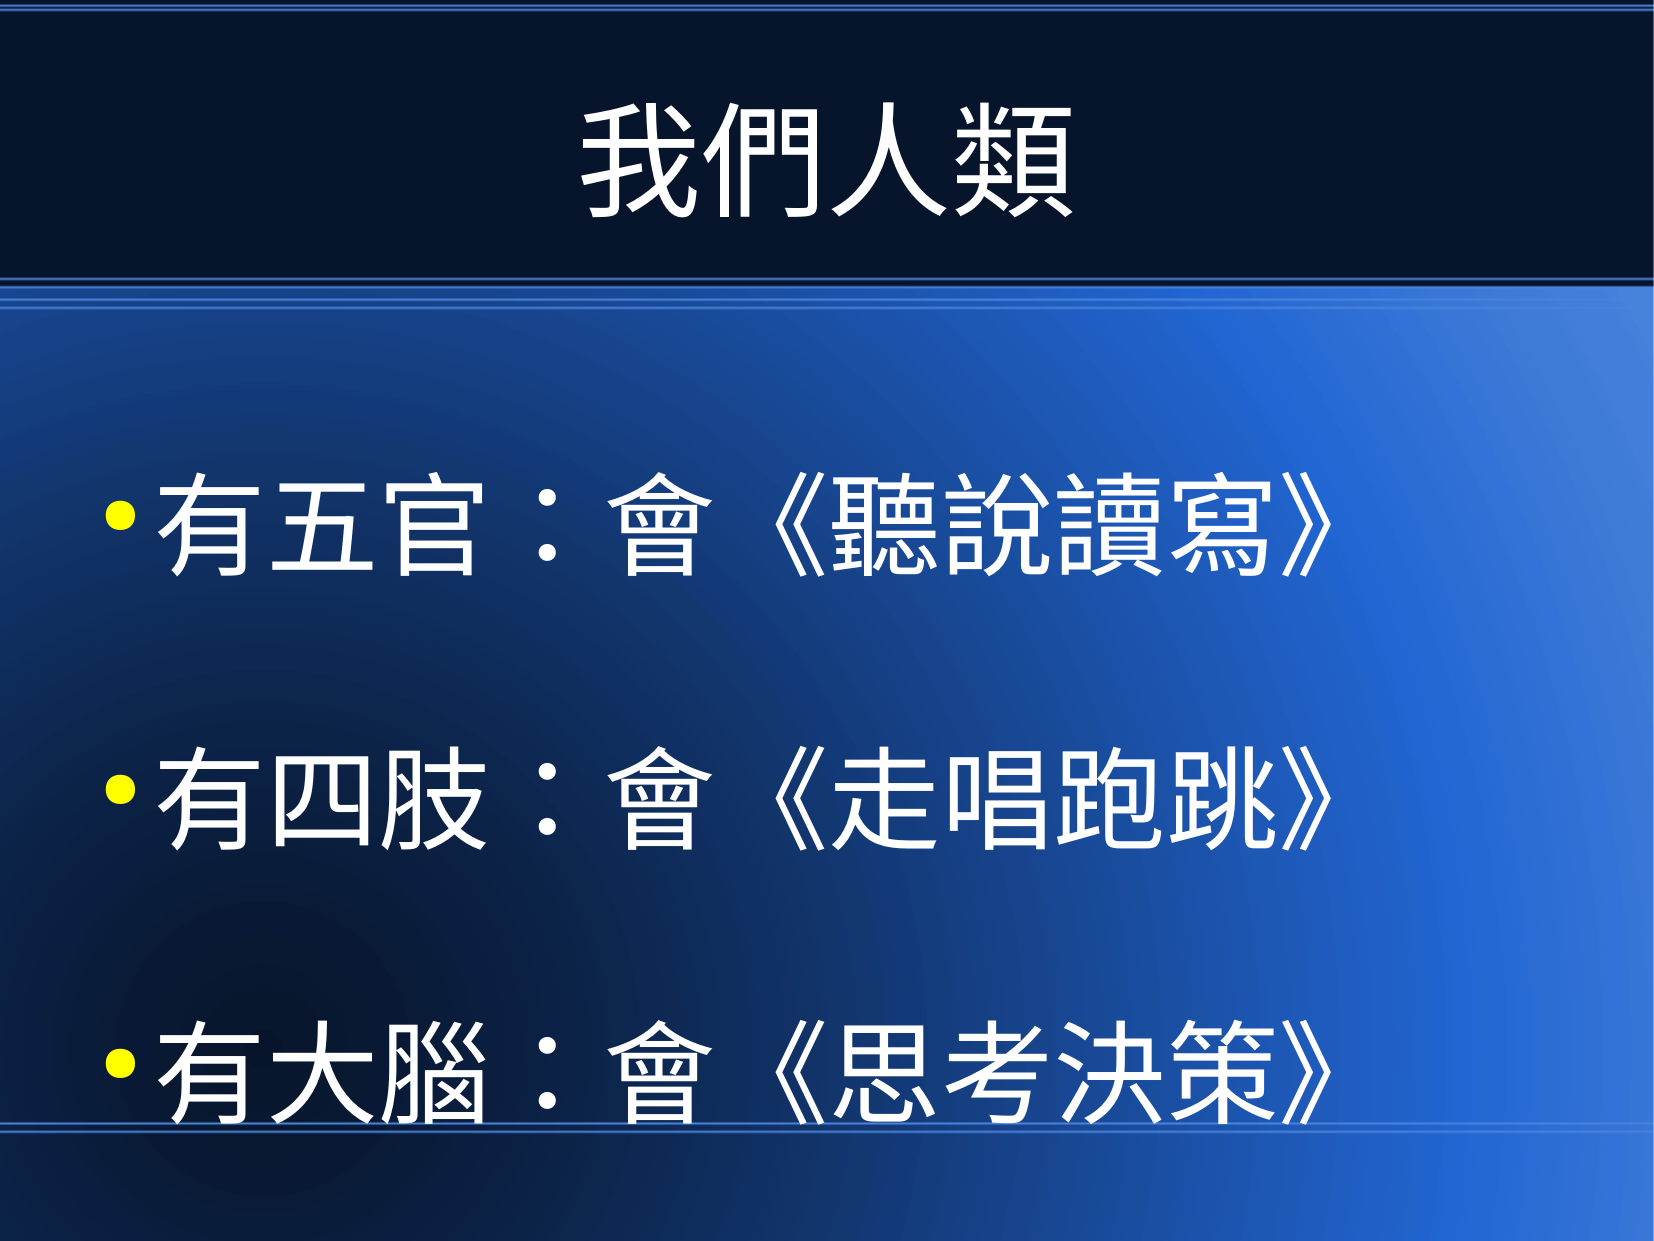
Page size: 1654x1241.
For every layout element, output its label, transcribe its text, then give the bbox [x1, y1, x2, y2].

picture [0, 0, 1654, 1241]
title 我們人類 [82, 49, 1571, 257]
list 有五官：會《聽說讀寫》 有四肢：會《走唱跑跳》 有大腦：會《思考決策》 [82, 355, 1571, 1241]
